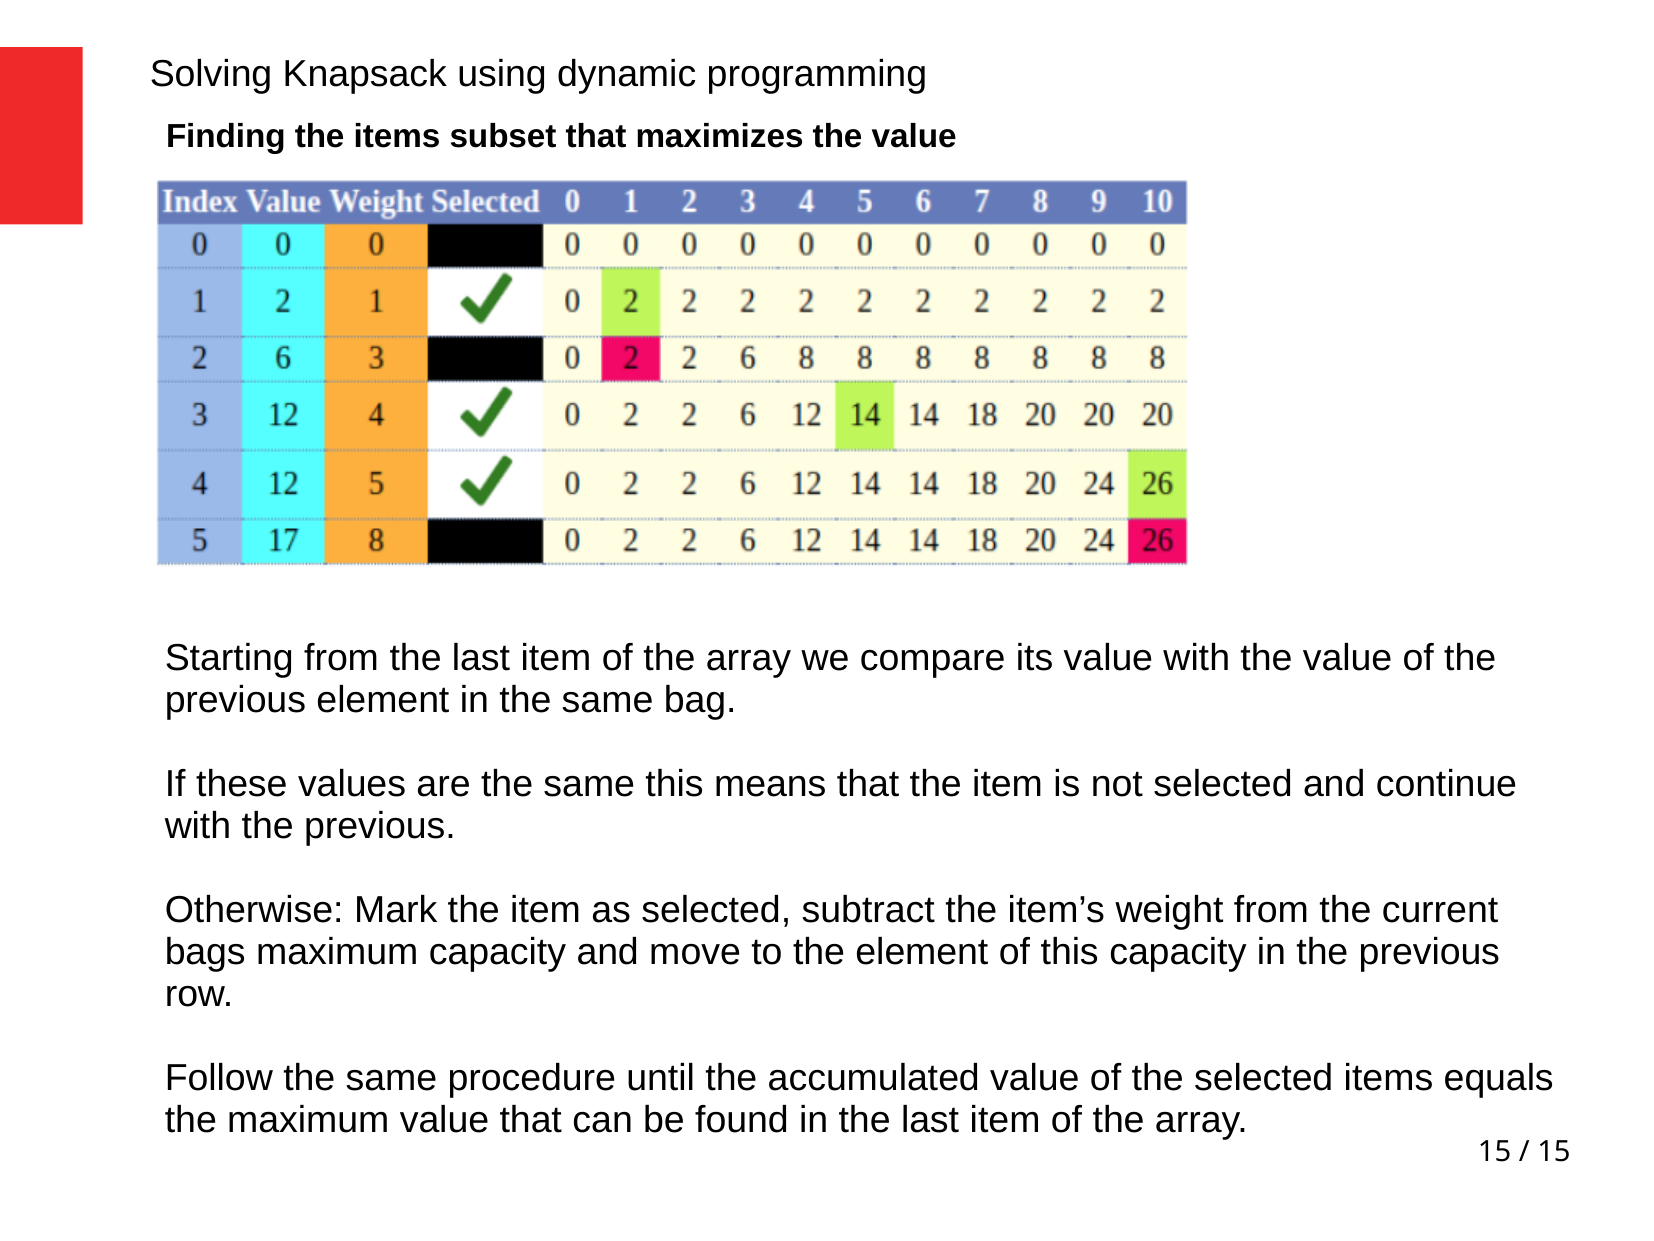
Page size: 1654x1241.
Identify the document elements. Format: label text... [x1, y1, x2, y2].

text_box Starting from the last item of the array we compare its value with the value of the previous element in the same bag. If these values are the same this means that the item is not selected and continue with the previous. Otherwise: Mark the item as selected, subtract the item’s weight from the current bags maximum capacity and move to the element of this capacity in the previous row. Follow the same procedure until the accumulated value of the selected items equals the maximum value that can be found in the last item of the array. [150, 629, 1576, 1148]
picture [123, 165, 1202, 579]
text_box Solving Knapsack using dynamic programming [135, 45, 961, 102]
text_box Finding the items subset that maximizes the value [151, 109, 973, 165]
